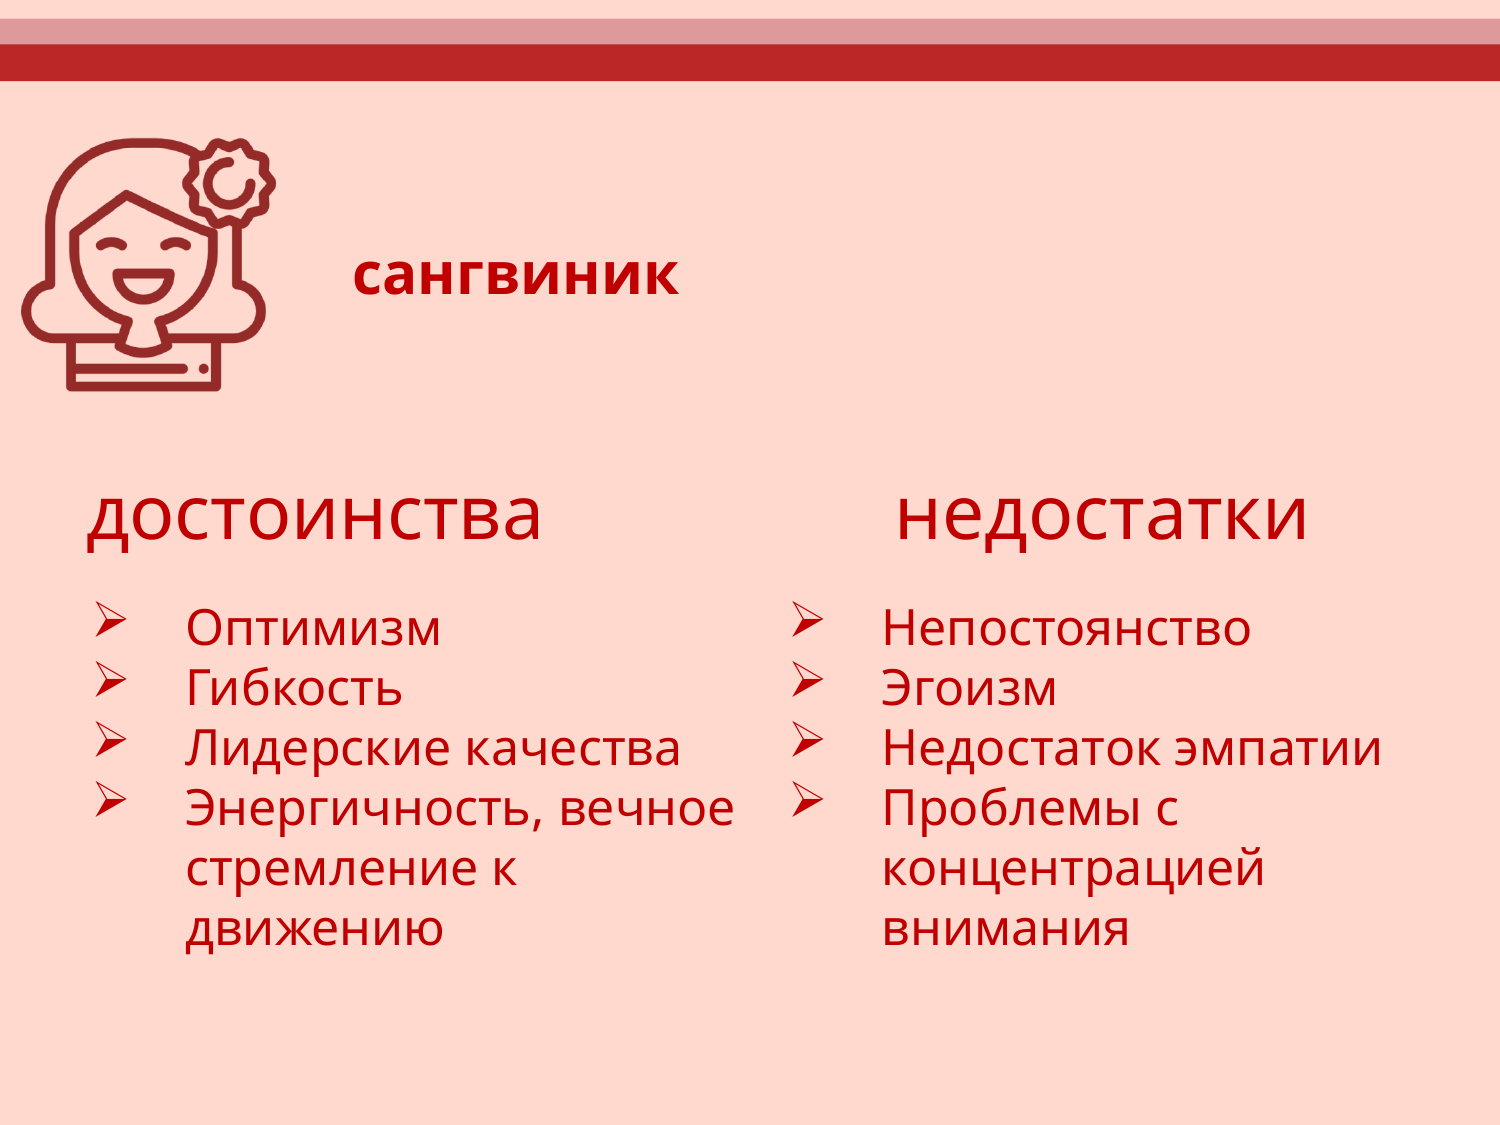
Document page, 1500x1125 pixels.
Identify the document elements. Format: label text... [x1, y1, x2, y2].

text_box недостатки [879, 457, 1449, 562]
text_box достоинства [71, 457, 640, 562]
text_box сангвиник [337, 228, 740, 314]
text_box Непостоянство Эгоизм Недостаток эмпатии Проблемы с концентрацией внимания [773, 588, 1449, 963]
text_box Оптимизм Гибкость Лидерские качества Энергичность, вечное стремление к движению [76, 588, 752, 963]
text_box [0, 18, 1500, 82]
picture [21, 137, 276, 392]
